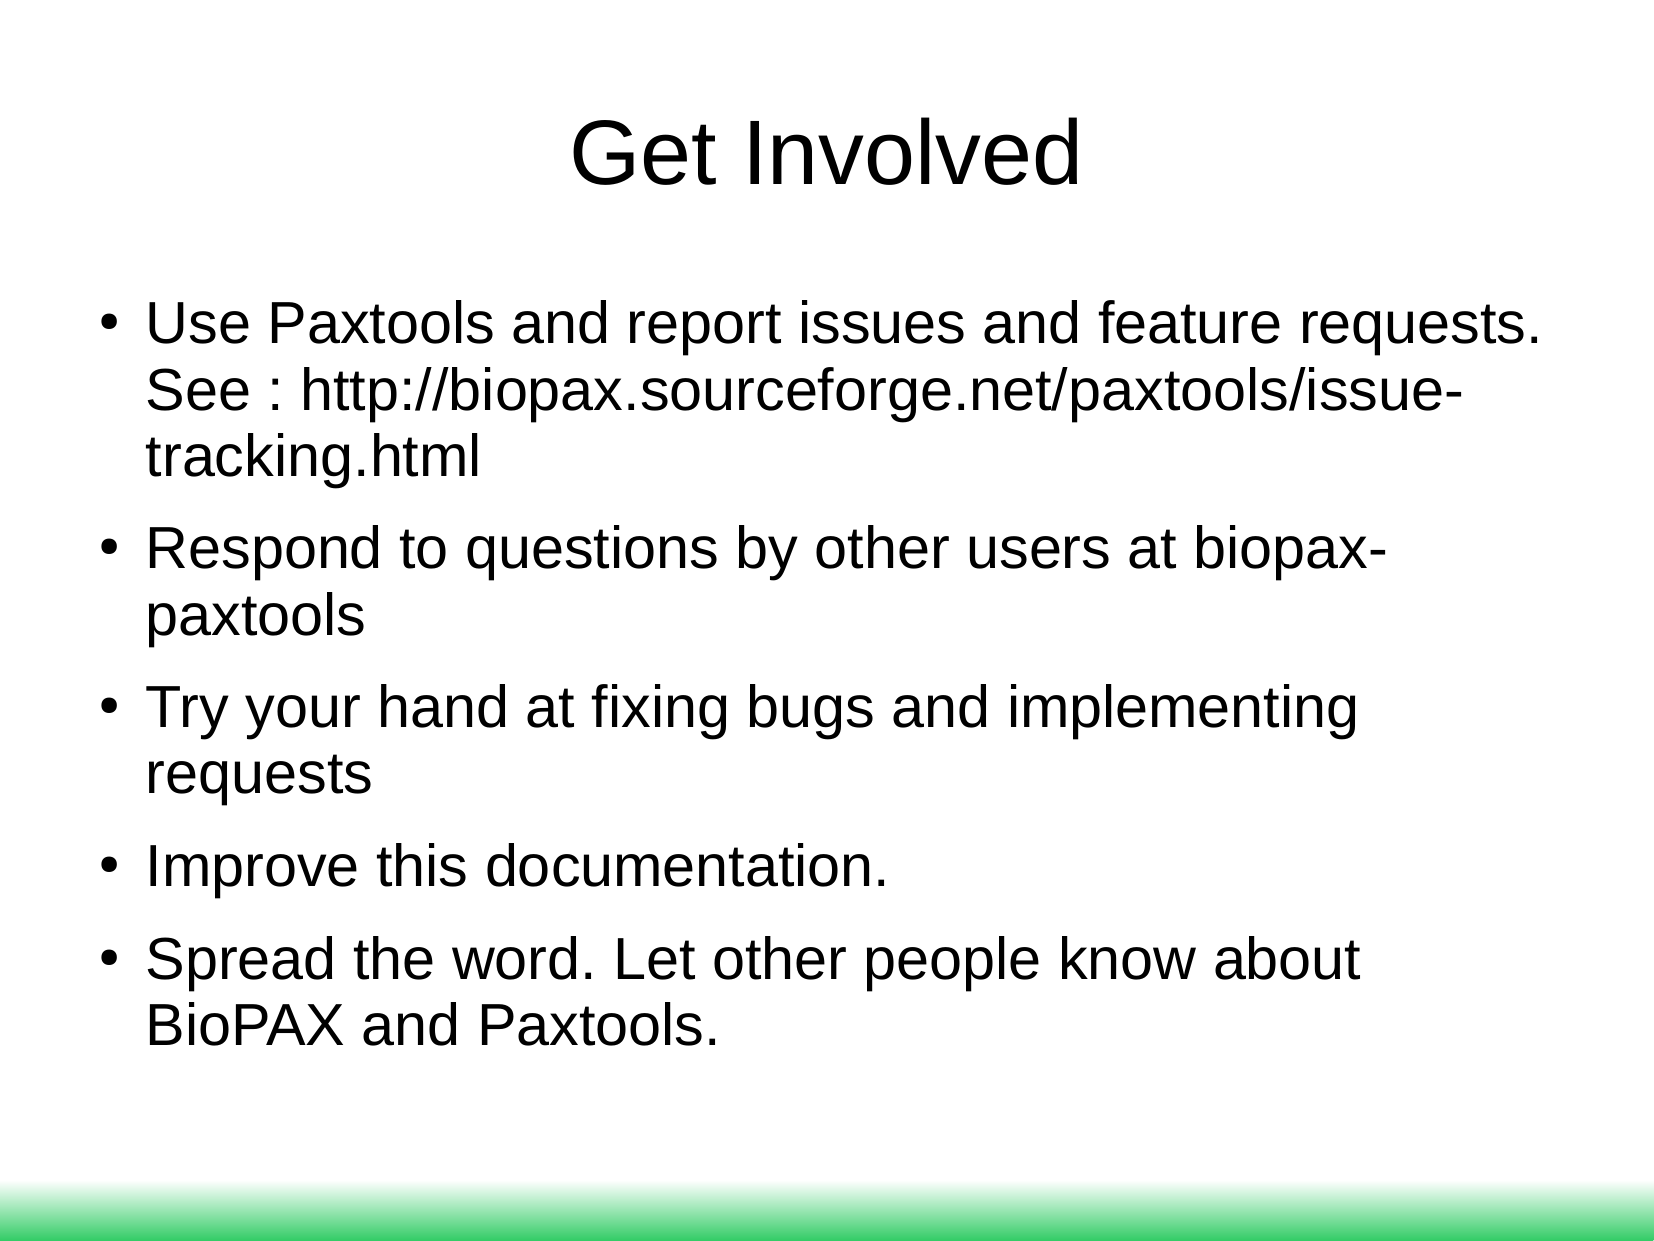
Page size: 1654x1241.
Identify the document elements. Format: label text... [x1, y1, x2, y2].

list Use Paxtools and report issues and feature requests. See : http://biopax.sourceforge.net/paxtools/issue-tracking.html Respond to questions by other users at biopax-paxtools Try your hand at fixing bugs and implementing requests Improve this documentation. Spread the word. Let other people know about BioPAX and Paxtools. [82, 290, 1571, 1109]
title Get Involved [82, 49, 1571, 257]
